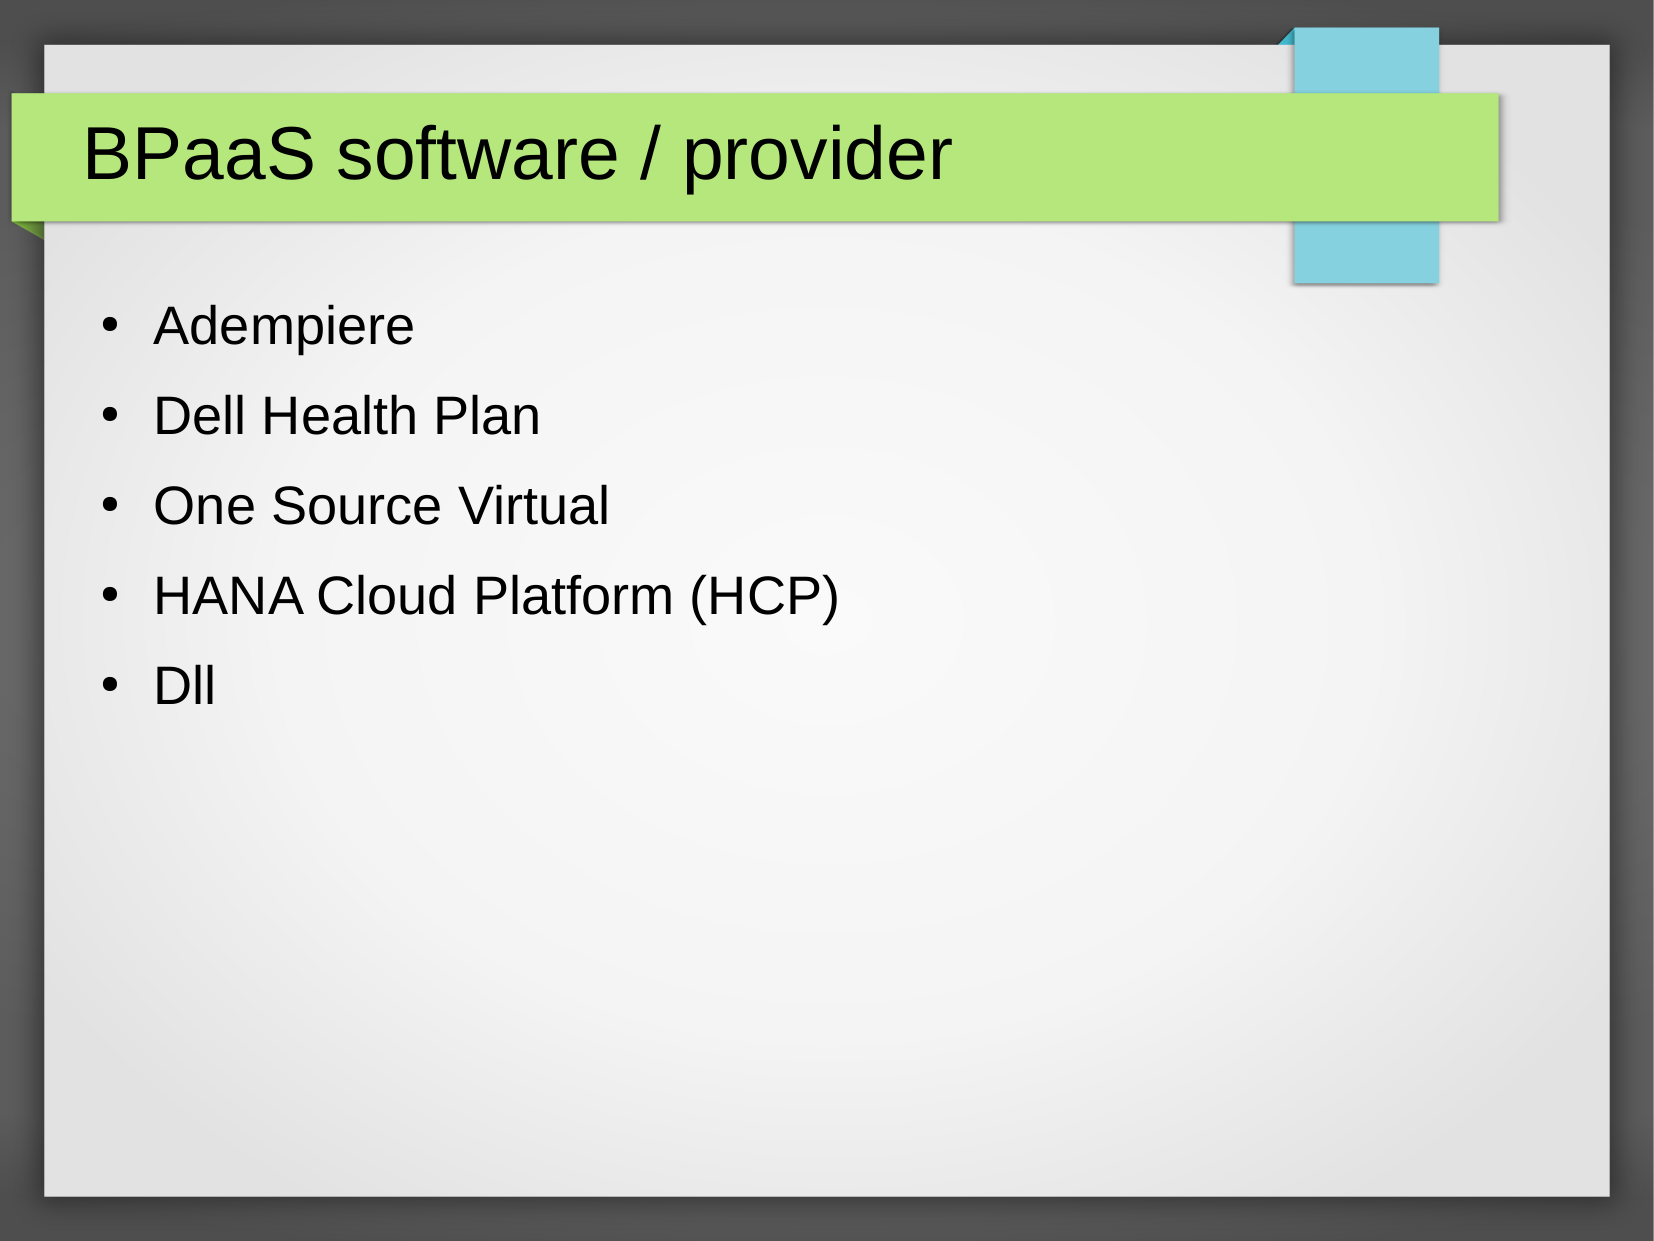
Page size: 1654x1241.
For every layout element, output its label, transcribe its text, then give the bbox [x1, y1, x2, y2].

picture [0, 0, 1654, 1241]
title BPaaS software / provider [82, 94, 1264, 213]
list Adempiere Dell Health Plan One Source Virtual HANA Cloud Platform (HCP) Dll [82, 295, 1571, 1015]
